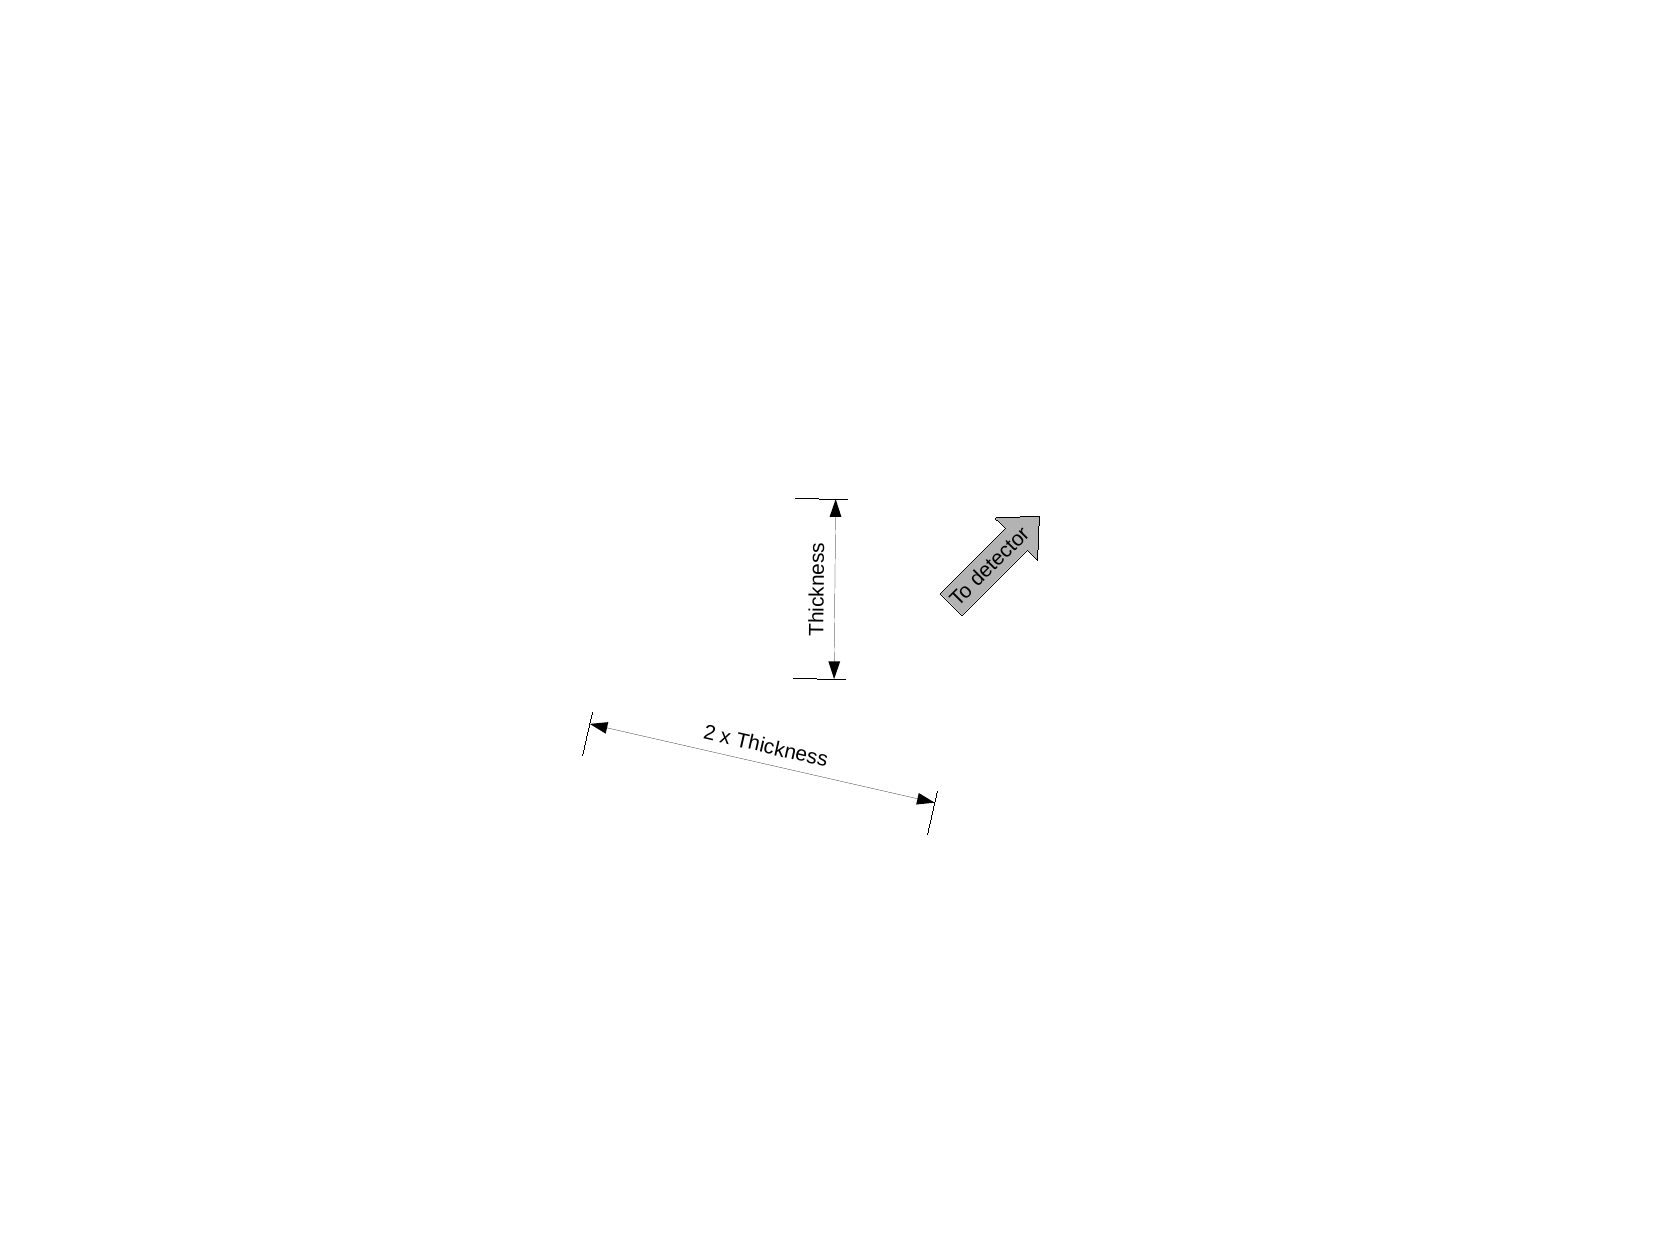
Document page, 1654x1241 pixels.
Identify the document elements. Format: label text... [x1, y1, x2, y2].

text_box To detector [940, 516, 1040, 616]
picture [547, 413, 1148, 889]
